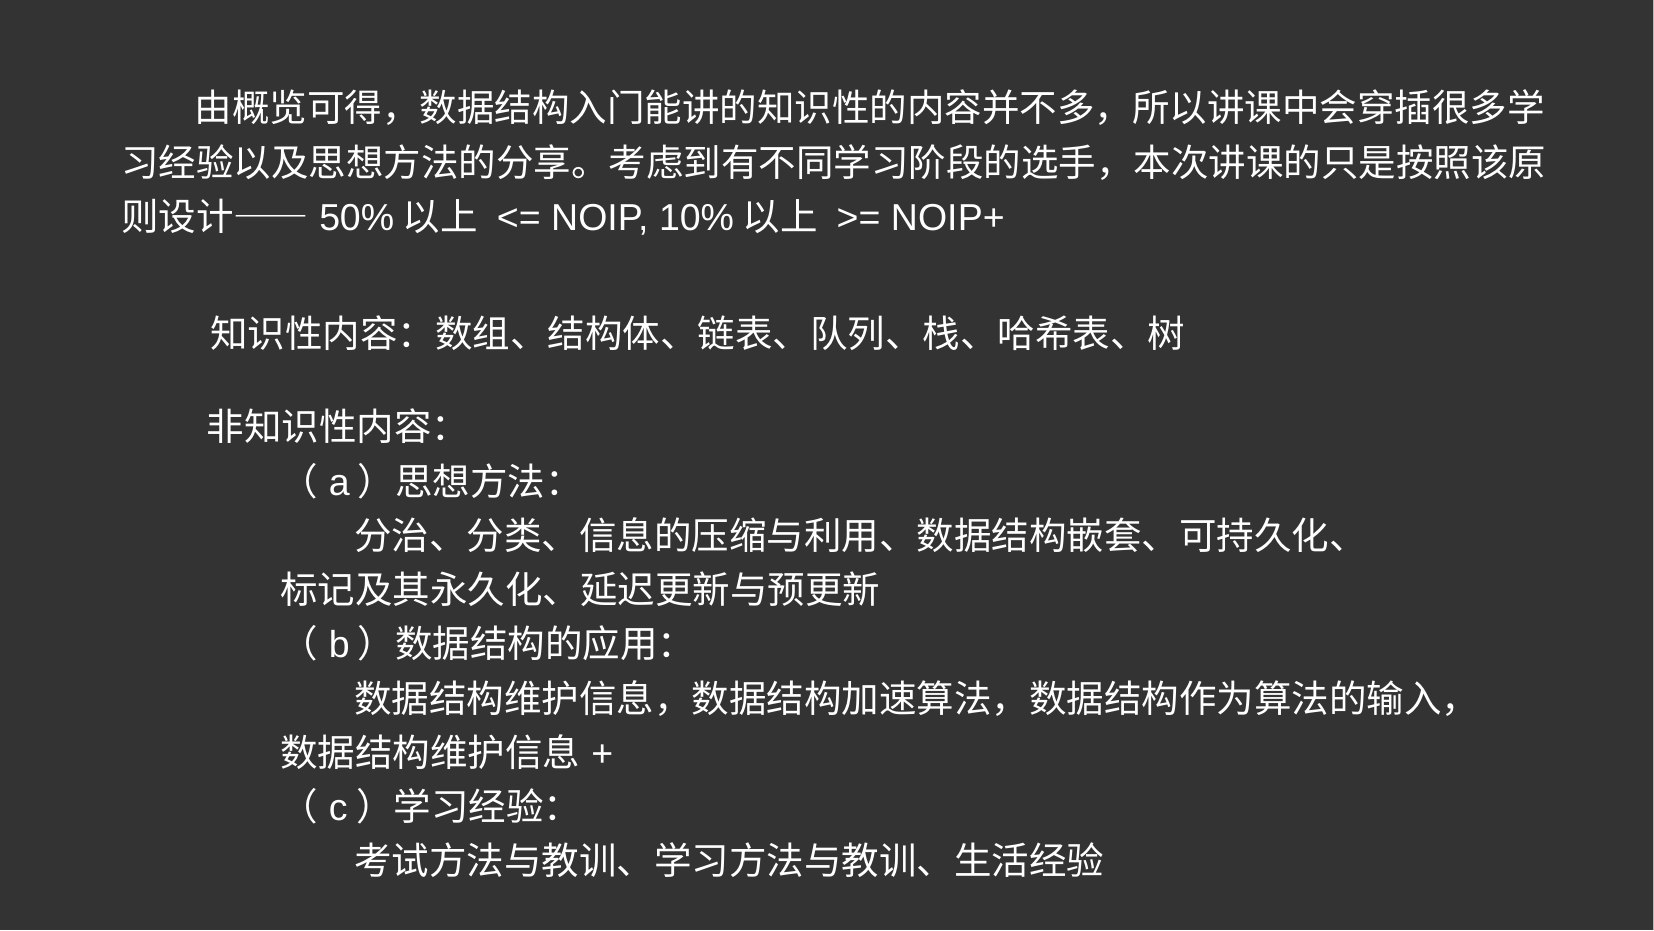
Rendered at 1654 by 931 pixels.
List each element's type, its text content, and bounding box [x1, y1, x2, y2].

text_box 由概览可得，数据结构入门能讲的知识性的内容并不多，所以讲课中会穿插很多学习经验以及思想方法的分享。考虑到有不同学习阶段的选手，本次讲课的只是按照该原则设计——50%以上 <= NOIP, 10%以上 >= NOIP+ [106, 70, 1595, 253]
text_box 非知识性内容： （a）思想方法： 分治、分类、信息的压缩与利用、数据结构嵌套、可持久化、 标记及其永久化、延迟更新与预更新 （b）数据结构的应用： 数据结构维护信息，数据结构加速算法，数据结构作为算法的输入， 数据结构维护信息+ （c）学习经验： 考试方法与教训、学习方法与教训、生活经验 [118, 389, 1560, 905]
text_box 知识性内容：数组、结构体、链表、队列、栈、哈希表、树 [121, 296, 1551, 389]
